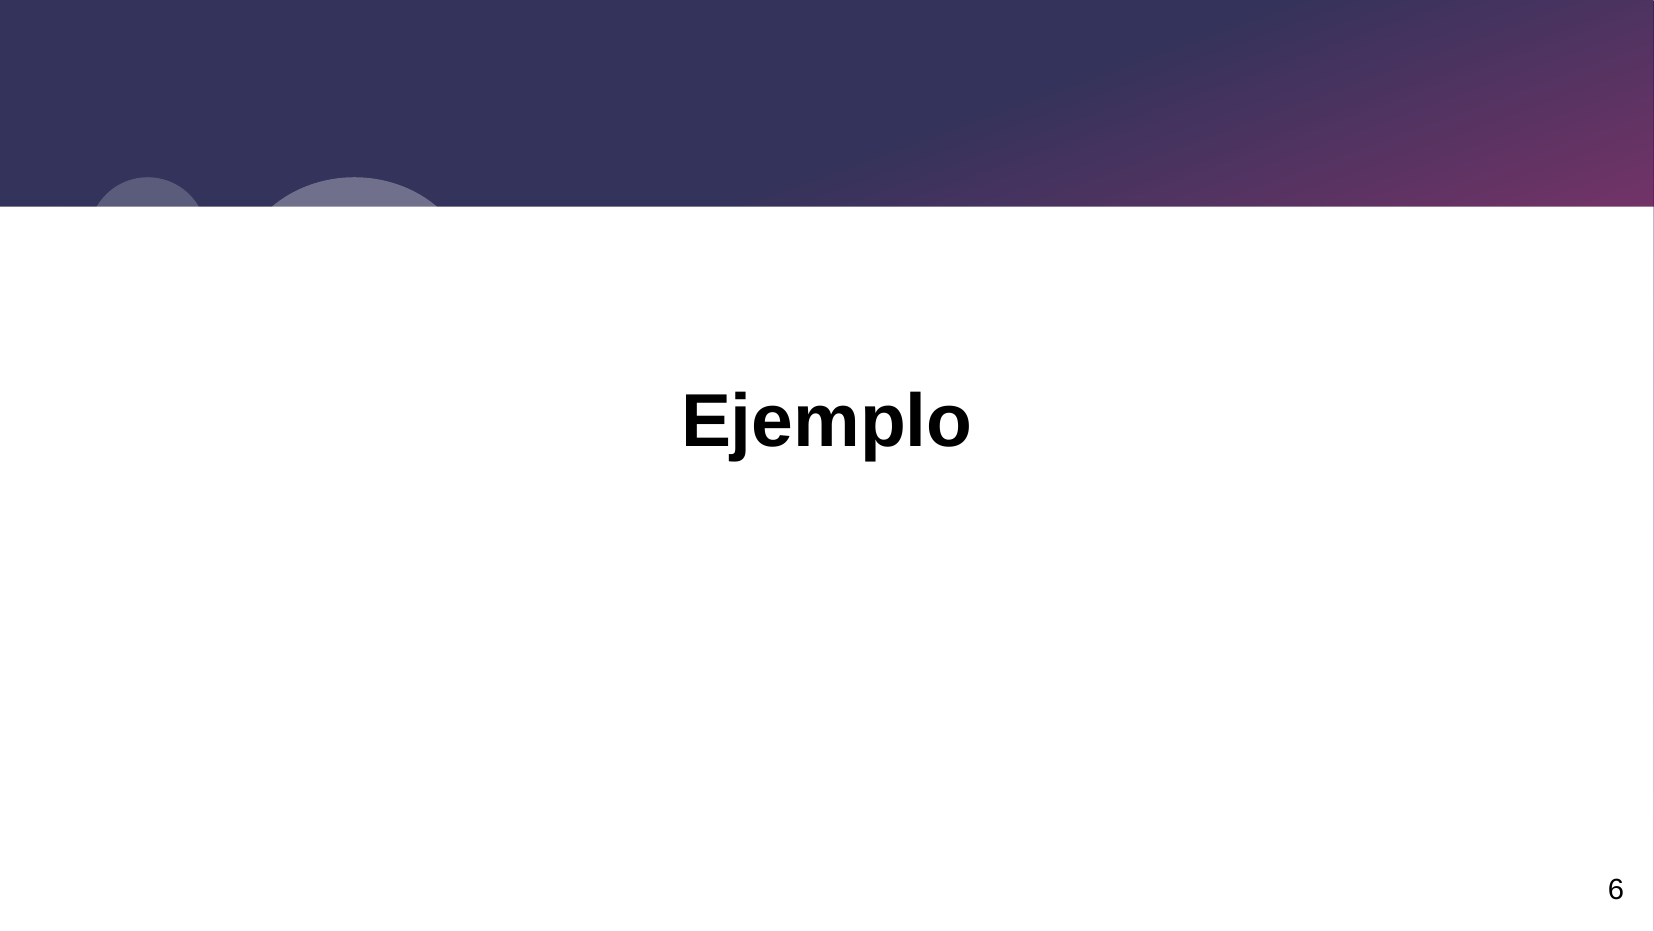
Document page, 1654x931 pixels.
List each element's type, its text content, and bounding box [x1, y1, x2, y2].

subtitle Ejemplo [88, 44, 1565, 798]
